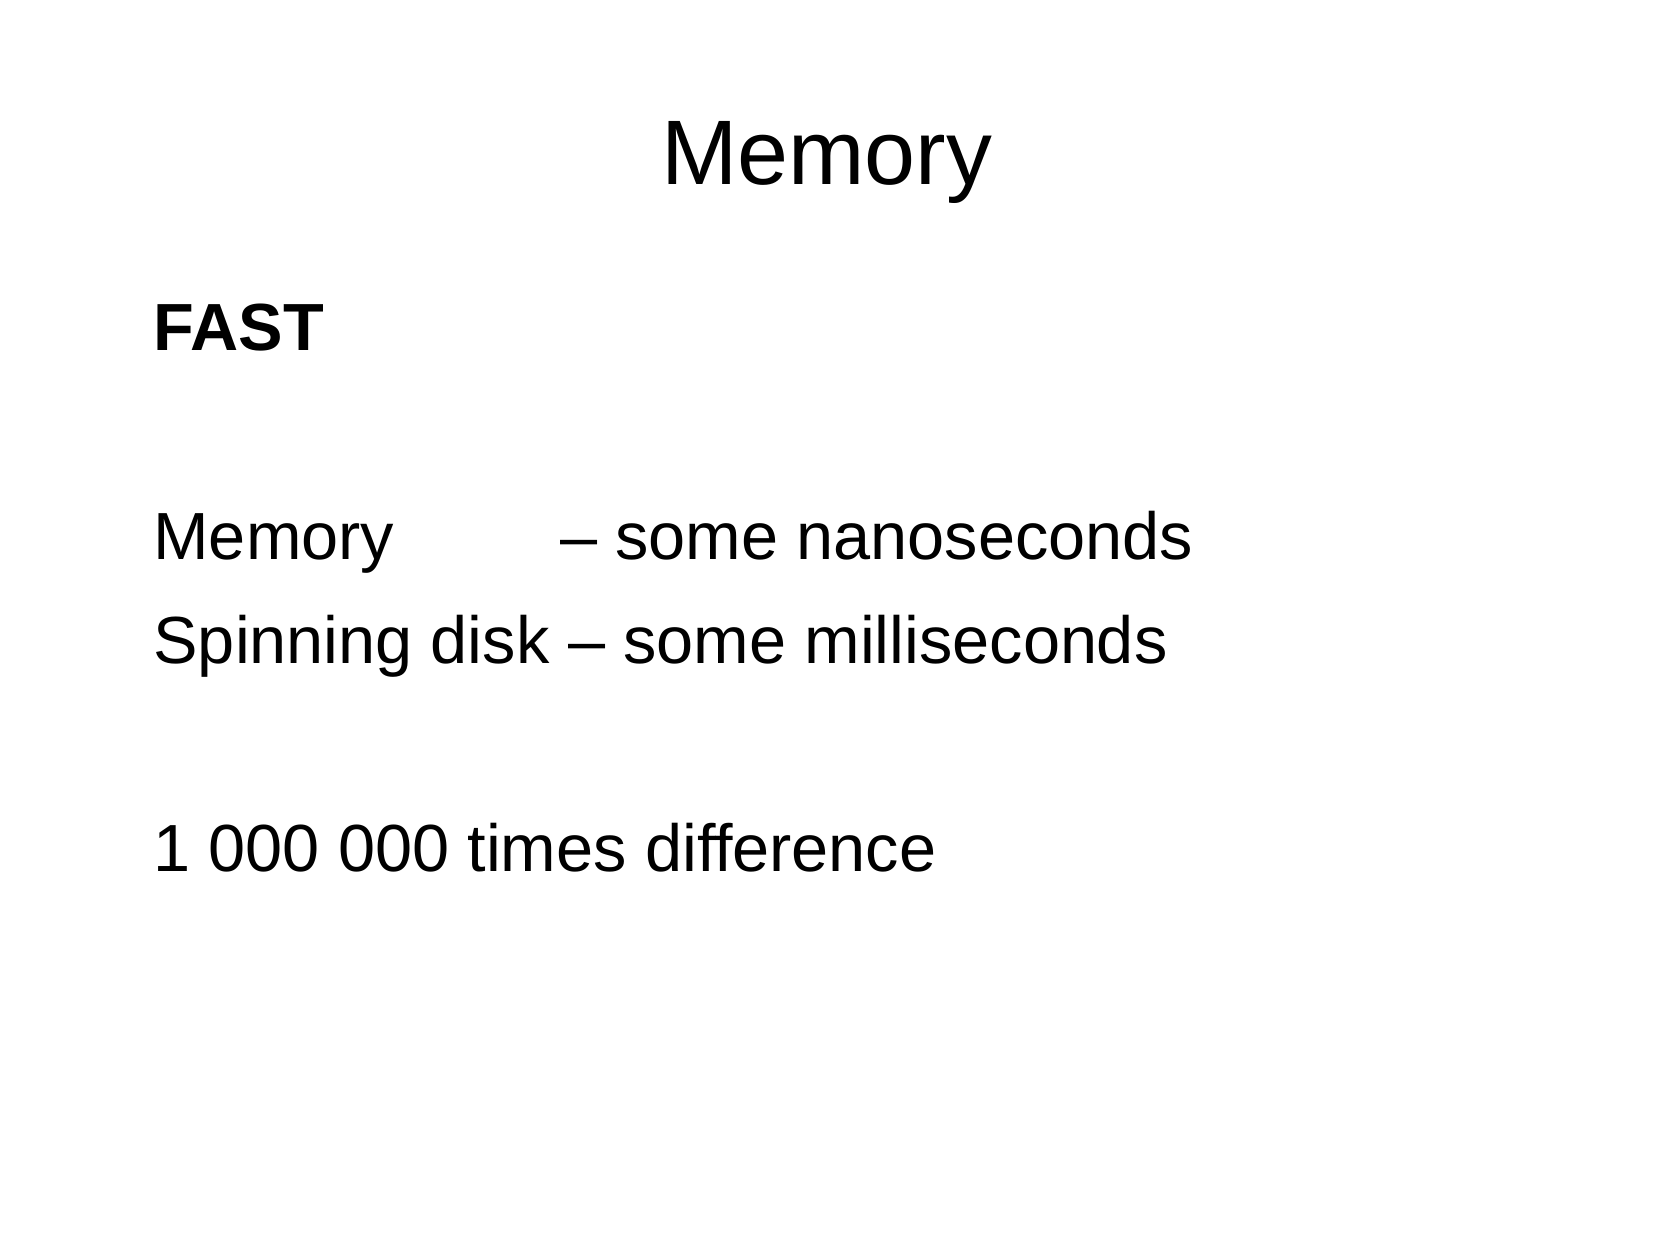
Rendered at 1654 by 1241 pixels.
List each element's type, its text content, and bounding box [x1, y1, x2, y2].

title Memory [82, 49, 1571, 257]
list FAST Memory – some nanoseconds Spinning disk – some milliseconds 1 000 000 times difference [82, 290, 1571, 1109]
